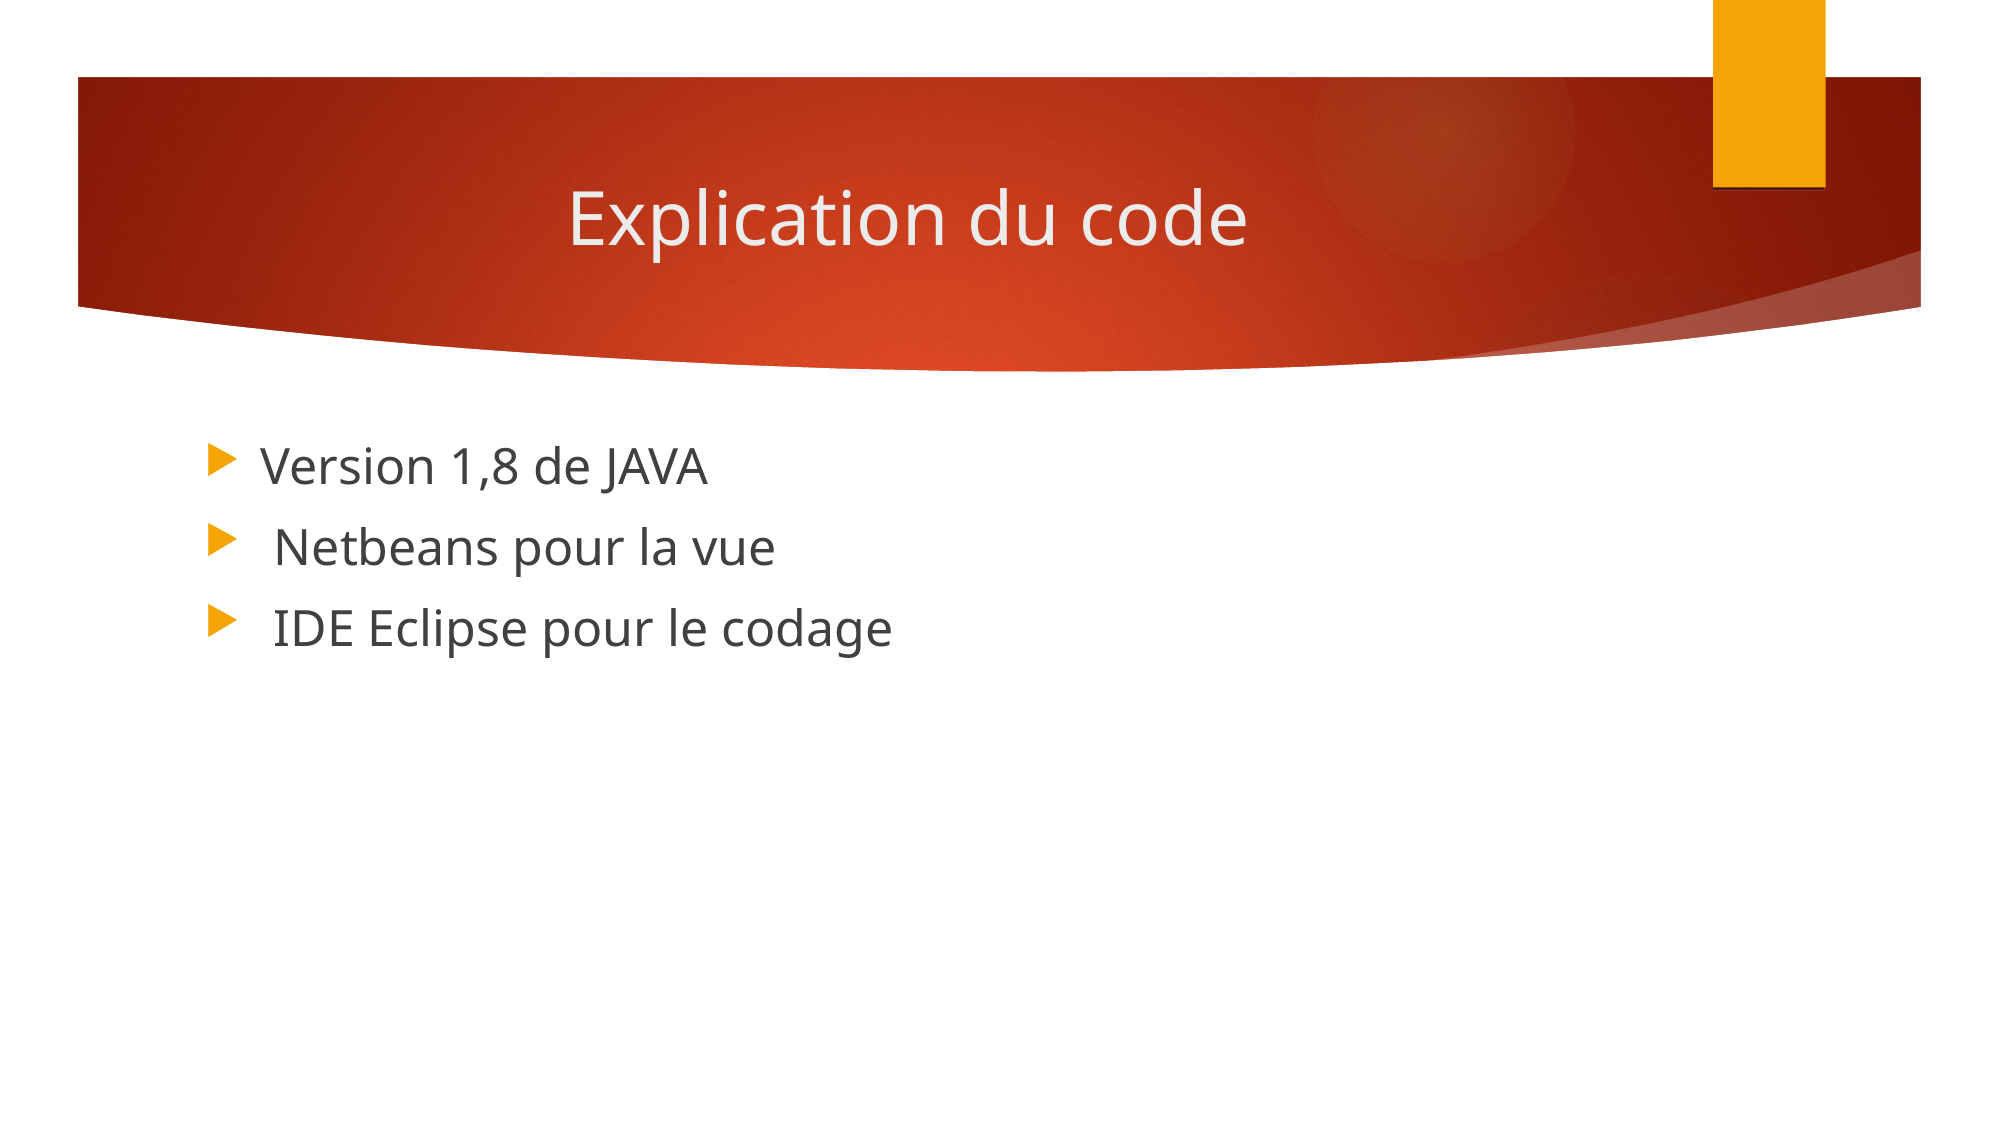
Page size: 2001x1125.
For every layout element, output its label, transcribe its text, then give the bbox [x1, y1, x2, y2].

list Version 1,8 de JAVA Netbeans pour la vue IDE Eclipse pour le codage [189, 427, 1627, 988]
table_cell 2/4 [1467, 300, 1788, 358]
picture [79, 78, 1920, 371]
title Explication du code [189, 155, 1627, 275]
